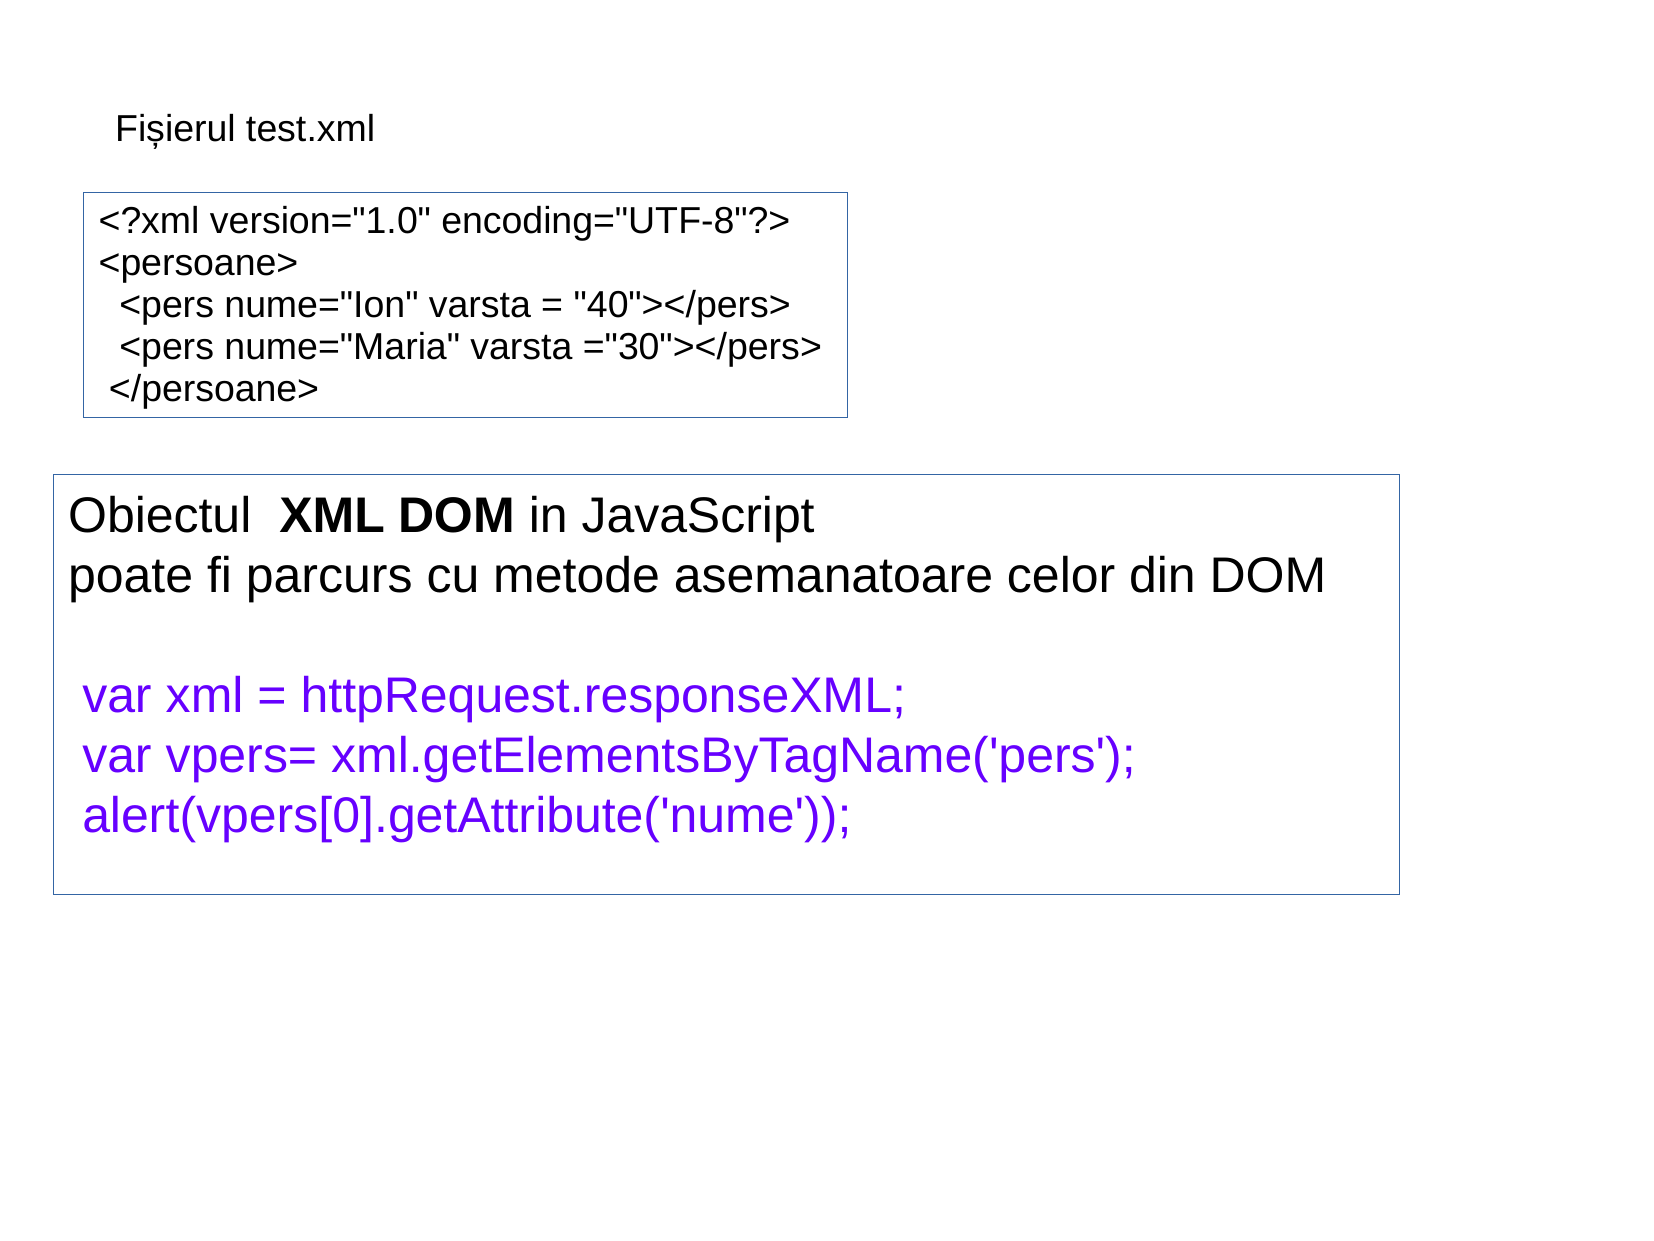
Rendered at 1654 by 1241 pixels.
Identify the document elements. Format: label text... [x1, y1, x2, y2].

text_box <?xml version="1.0" encoding="UTF-8"?> <persoane> <pers nume="Ion" varsta = "40"></pers> <pers nume="Maria" varsta ="30"></pers> </persoane> [83, 192, 848, 418]
text_box Fișierul test.xml [100, 100, 391, 158]
text_box Obiectul XML DOM in JavaScript poate fi parcurs cu metode asemanatoare celor din DOM var xml = httpRequest.responseXML; var vpers= xml.getElementsByTagName('pers'); alert(vpers[0].getAttribute('nume')); [53, 474, 1400, 895]
